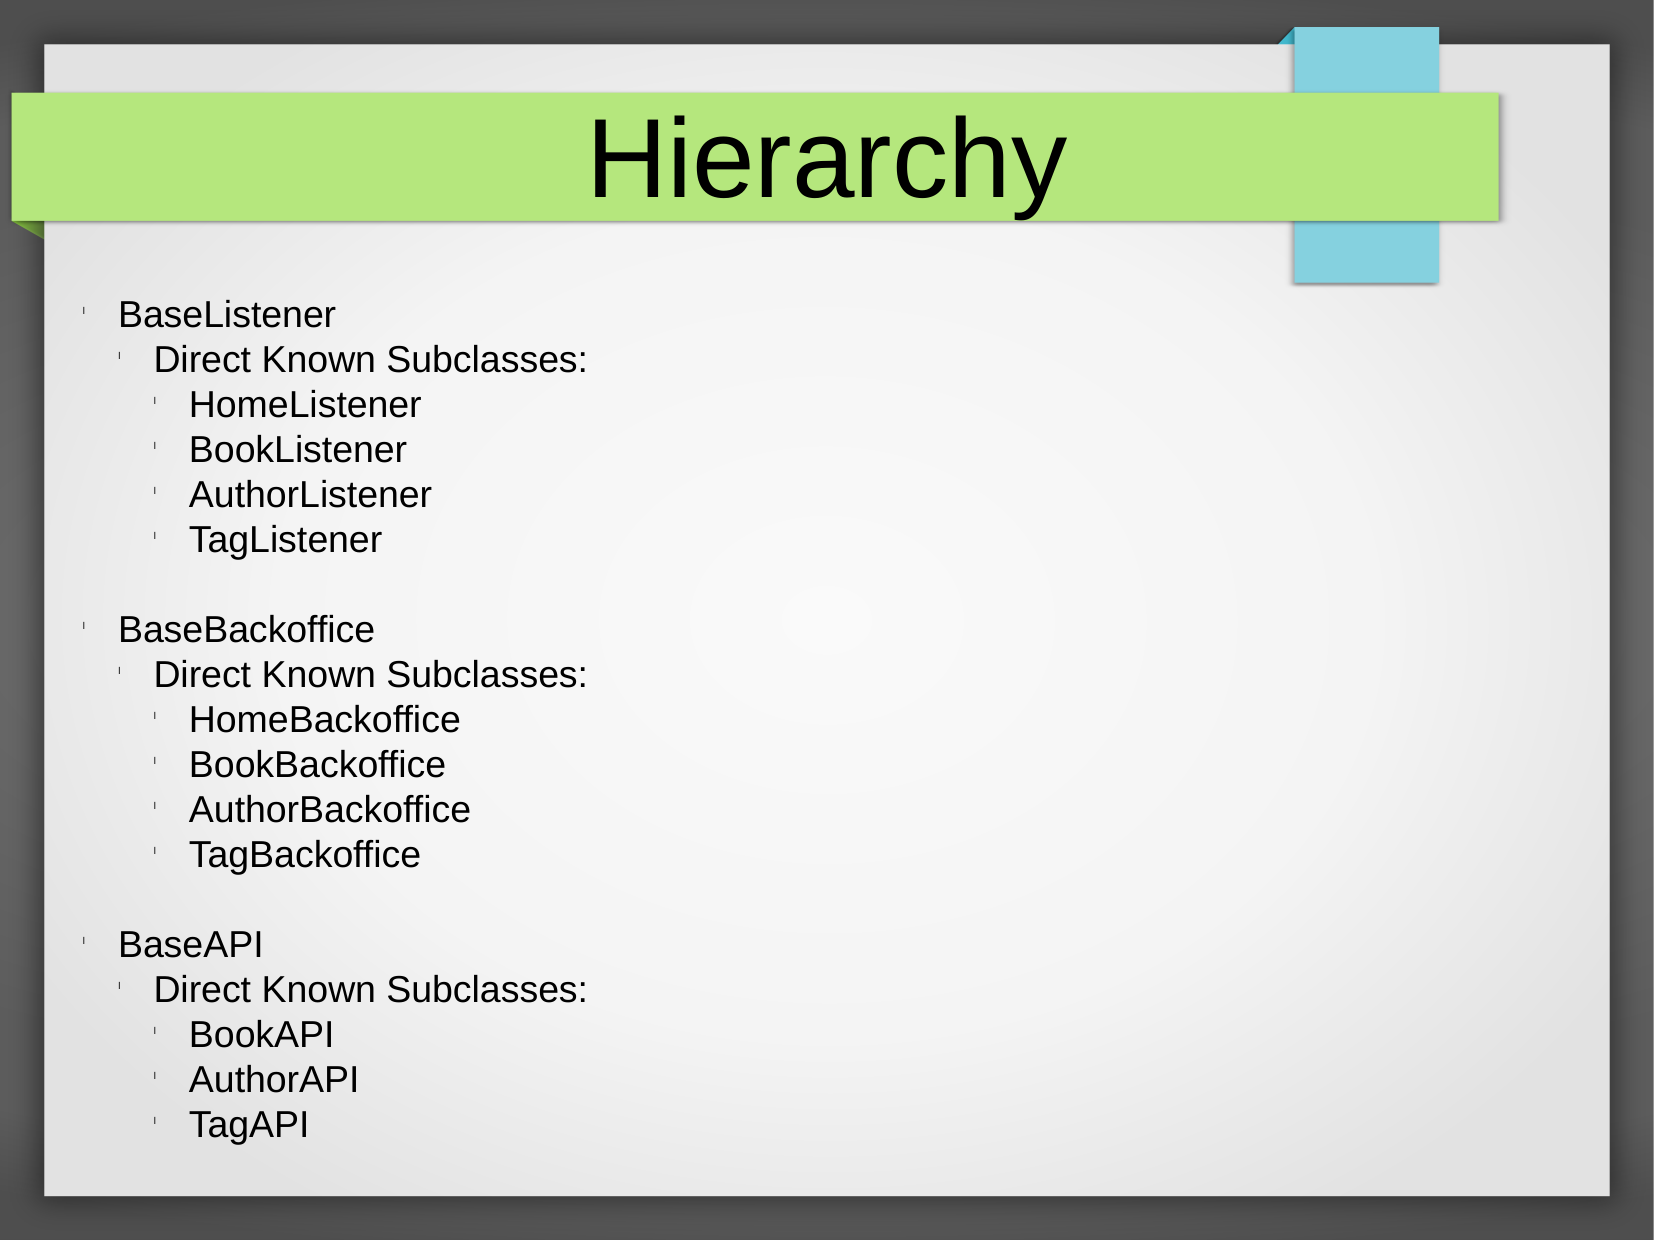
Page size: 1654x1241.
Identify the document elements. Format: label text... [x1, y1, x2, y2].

text_box BaseListener Direct Known Subclasses: HomeListener BookListener AuthorListener TagListener BaseBackoffice Direct Known Subclasses: HomeBackoffice BookBackoffice AuthorBackoffice TagBackoffice BaseAPI Direct Known Subclasses: BookAPI AuthorAPI TagAPI [82, 290, 1571, 1010]
text_box Hierarchy [82, 49, 1571, 257]
picture [0, 0, 1654, 1240]
